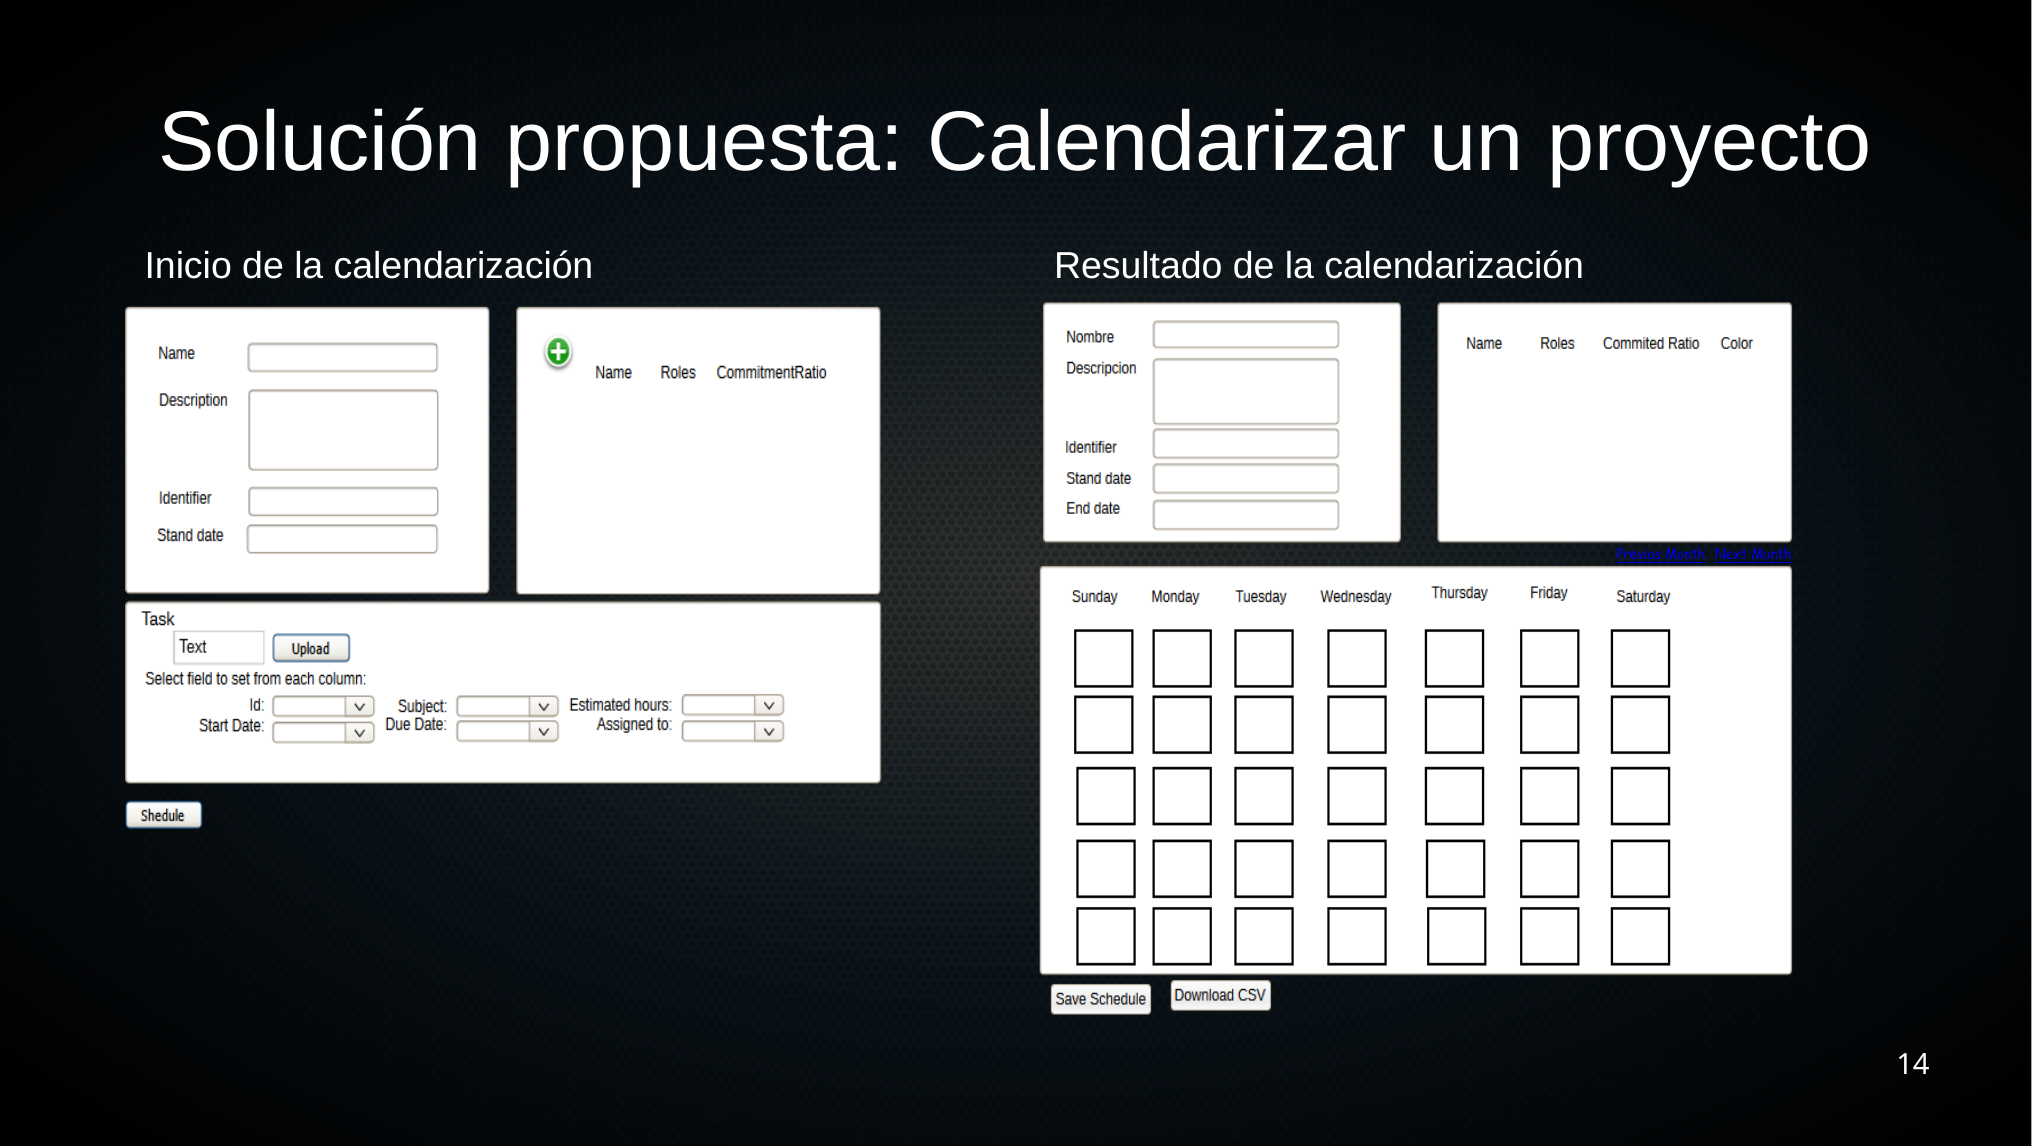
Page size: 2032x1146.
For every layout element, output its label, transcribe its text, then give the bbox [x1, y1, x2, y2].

text_box Resultado de la calendarización [1039, 236, 1654, 294]
text_box Inicio de la calendarización [129, 236, 745, 294]
title Solución propuesta: Calendarizar un proyecto [101, 45, 1930, 237]
picture [0, 0, 2032, 1146]
